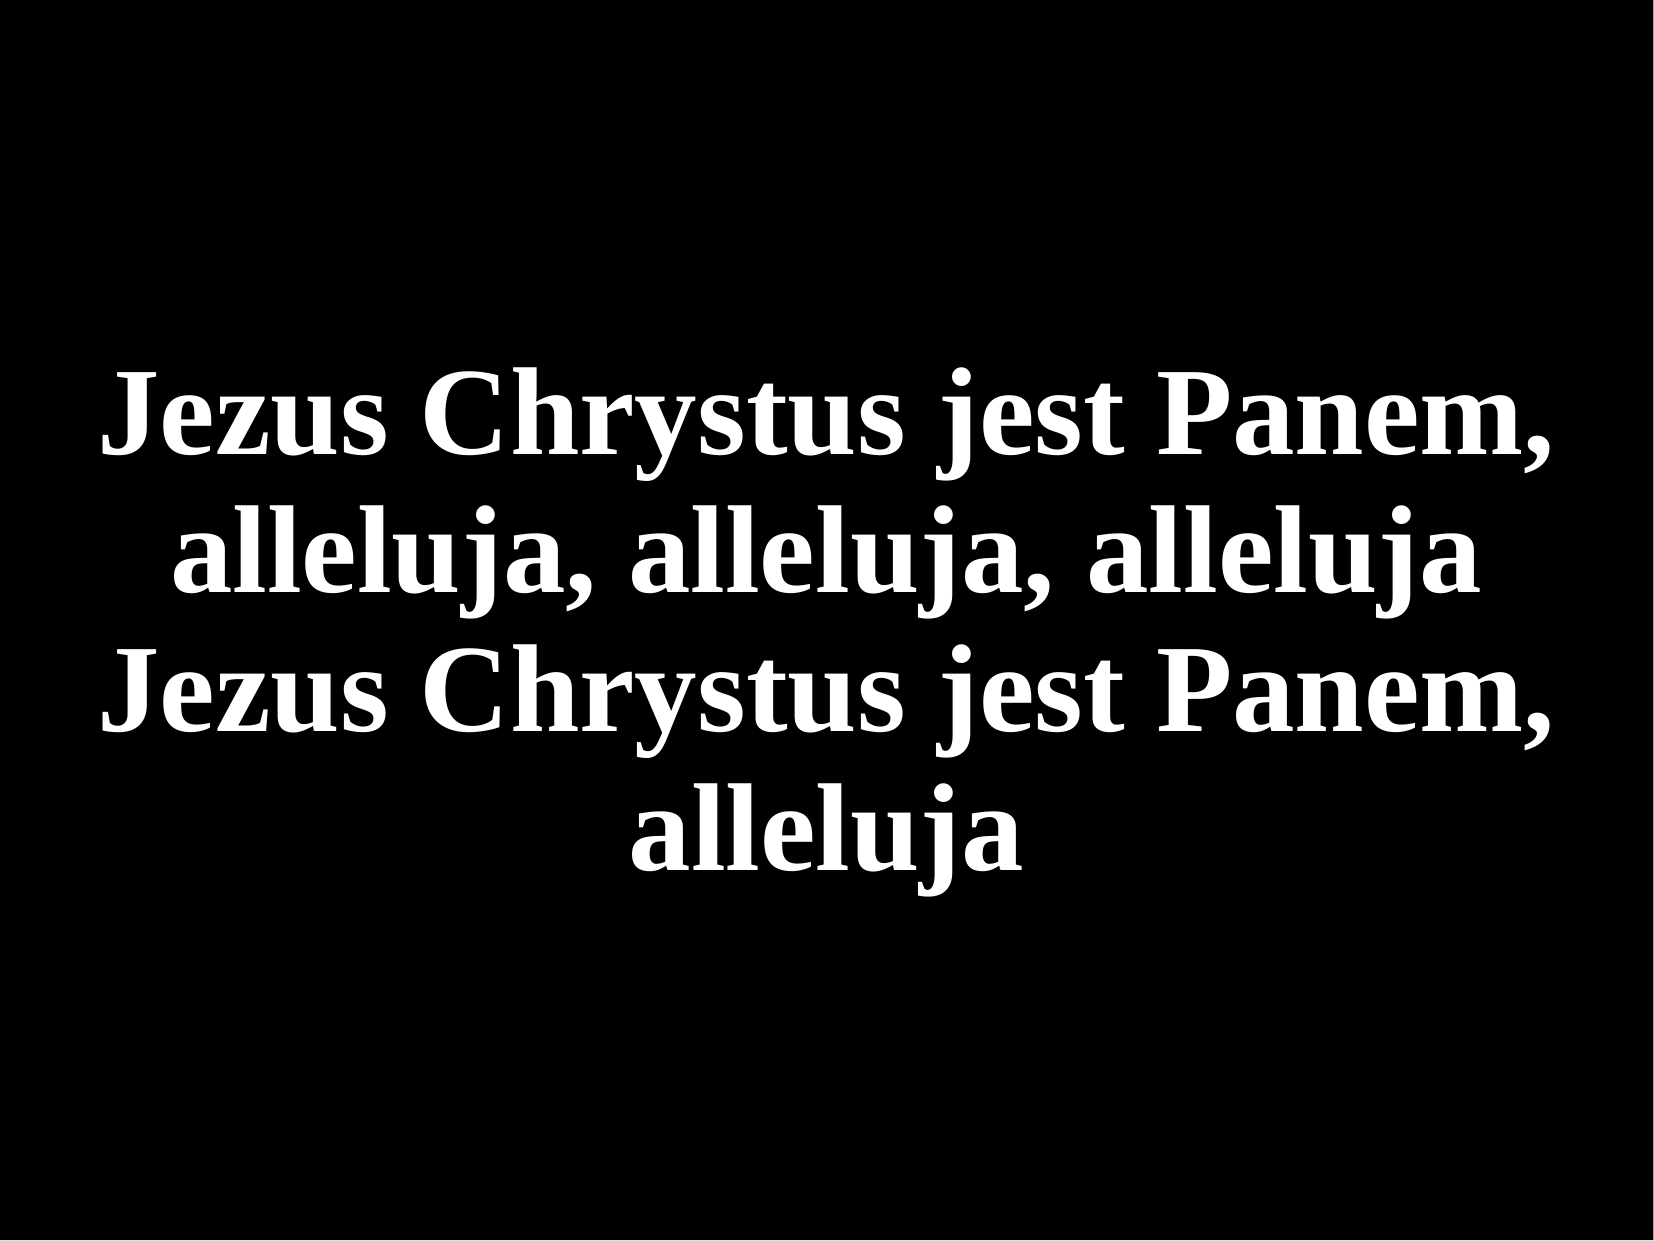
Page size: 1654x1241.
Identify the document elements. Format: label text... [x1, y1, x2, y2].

title Jezus Chrystus jest Panem, alleluja, alleluja, alleluja Jezus Chrystus jest Panem, alleluja [0, 0, 1654, 1241]
